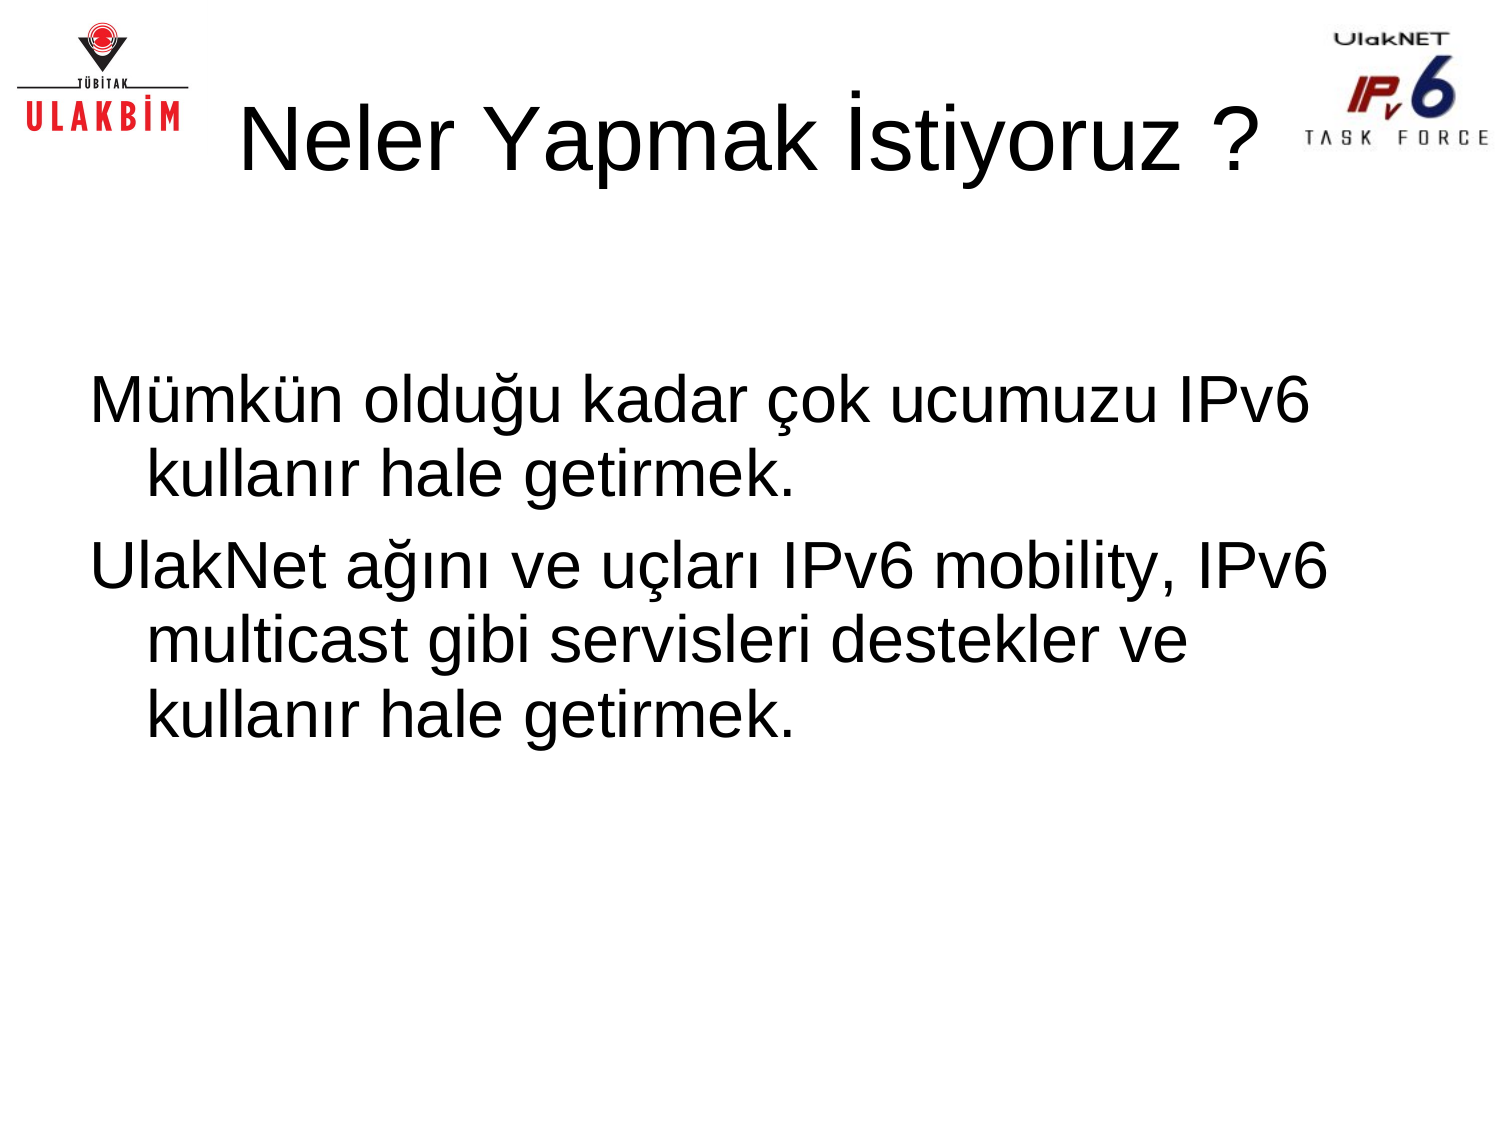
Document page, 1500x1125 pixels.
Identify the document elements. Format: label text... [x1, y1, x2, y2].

title Neler Yapmak İstiyoruz ? [75, 45, 1426, 233]
list Mümkün olduğu kadar çok ucumuzu IPv6 kullanır hale getirmek. UlakNet ağını ve uçları IPv6 mobility, IPv6 multicast gibi servisleri destekler ve kullanır hale getirmek. [75, 262, 1426, 1006]
picture [0, 0, 208, 155]
picture [1292, 24, 1500, 157]
